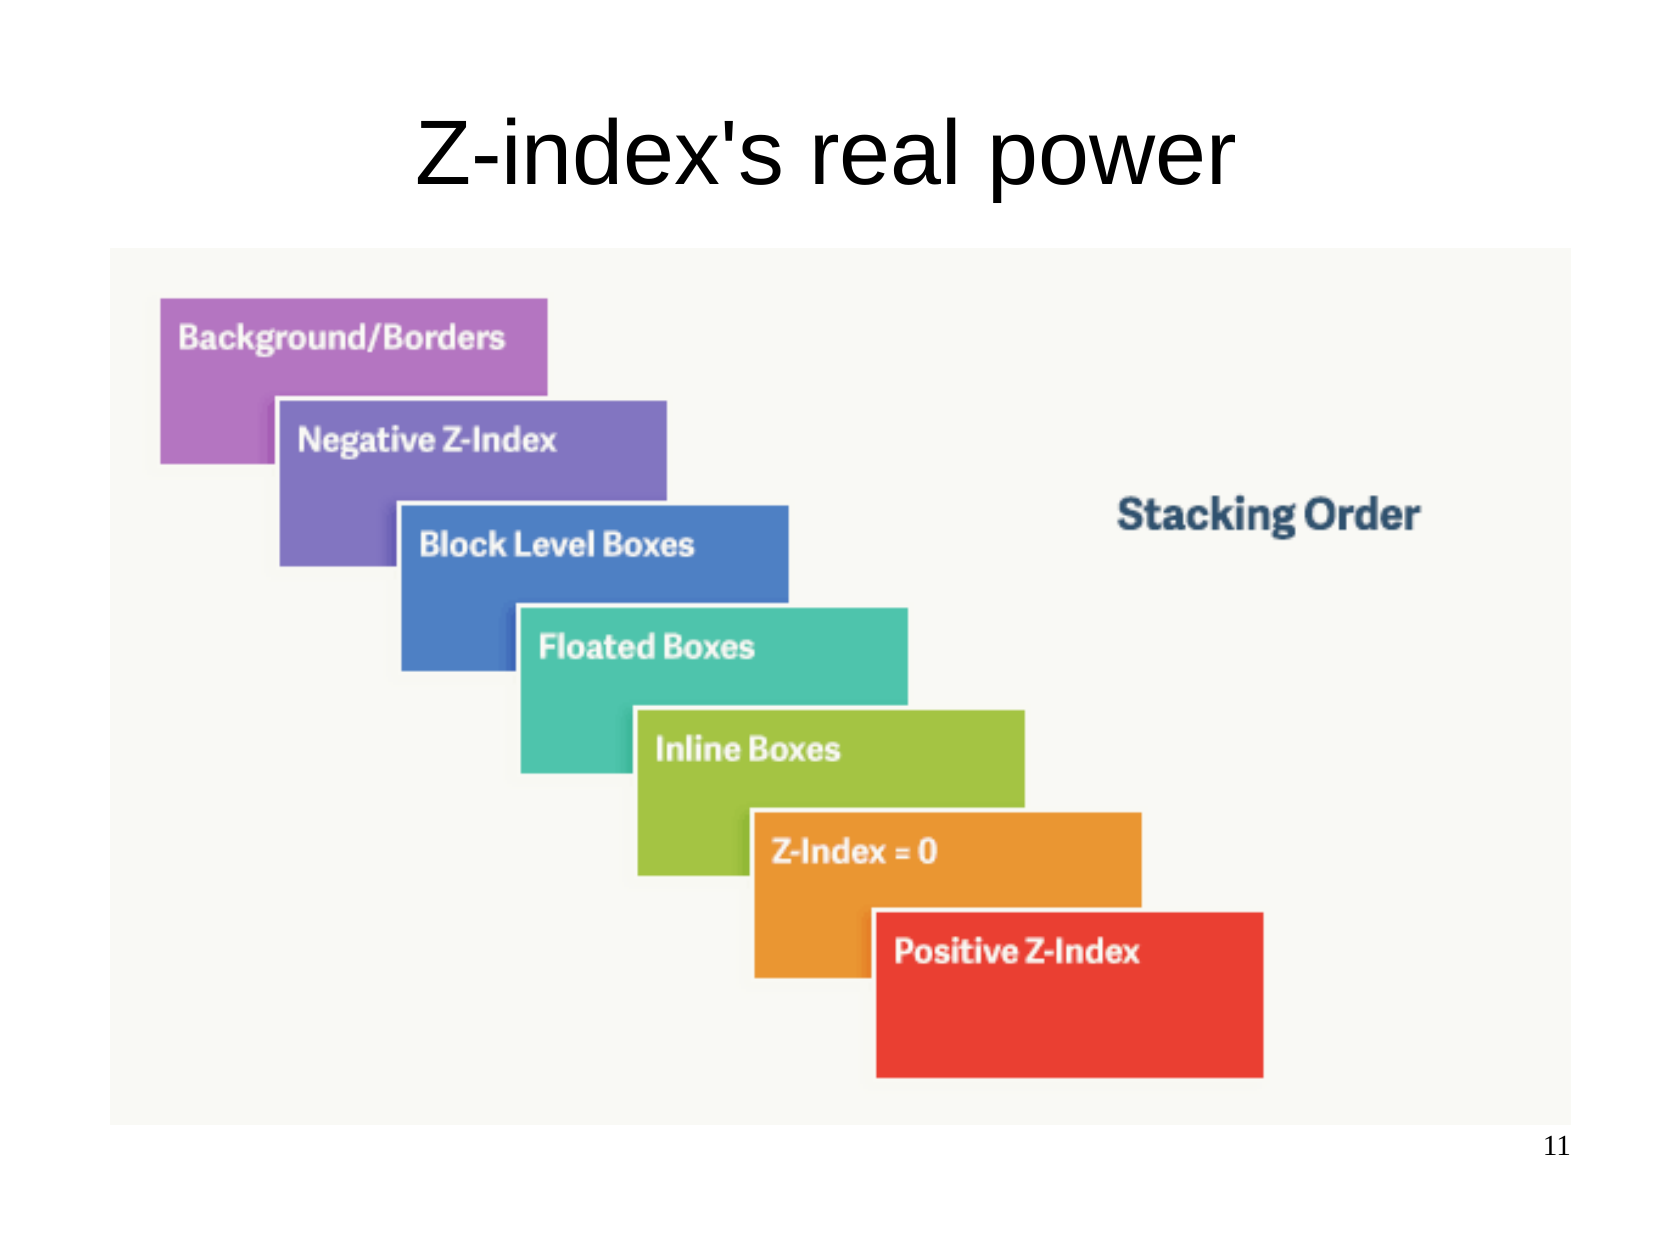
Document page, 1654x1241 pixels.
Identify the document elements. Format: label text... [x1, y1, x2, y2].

picture [110, 248, 1571, 1126]
title Z-index's real power [82, 49, 1571, 257]
